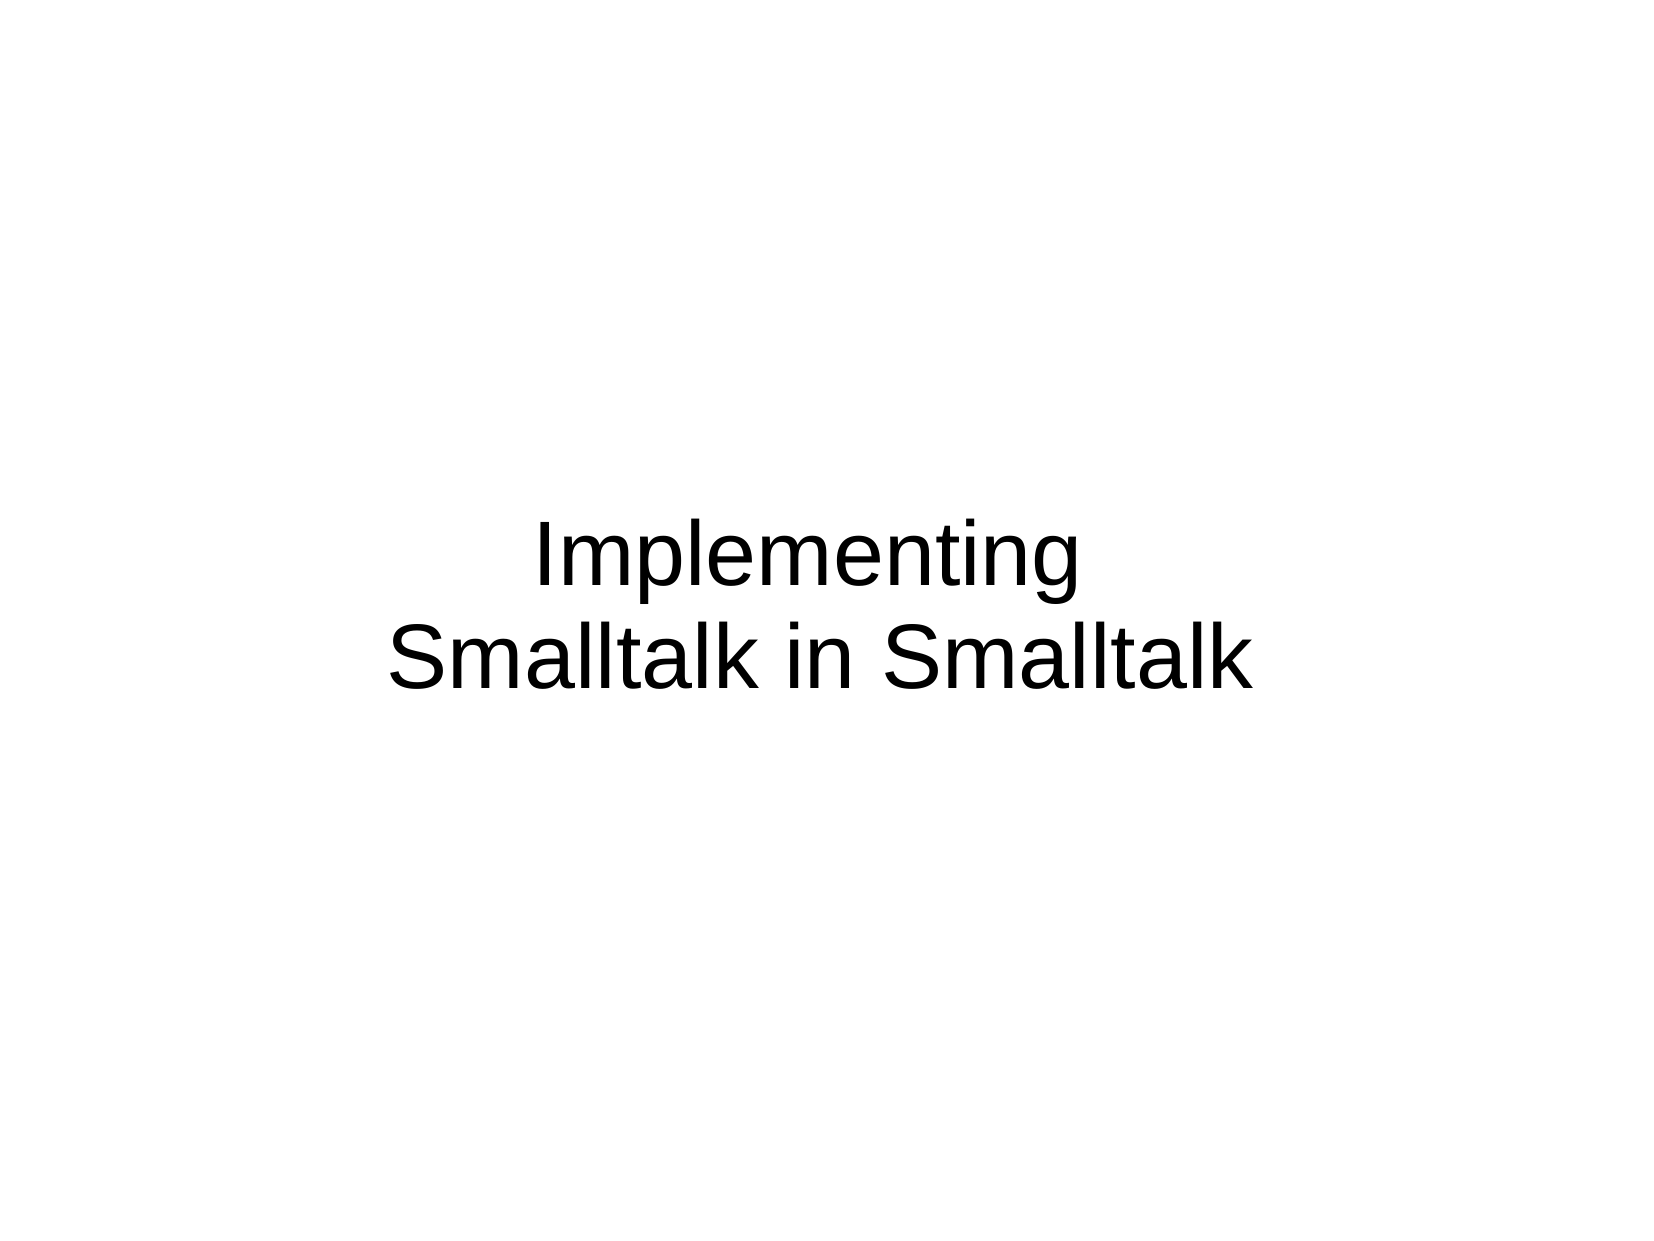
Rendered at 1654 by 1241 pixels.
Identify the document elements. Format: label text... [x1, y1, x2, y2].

title Implementing Smalltalk in Smalltalk [76, 501, 1565, 709]
